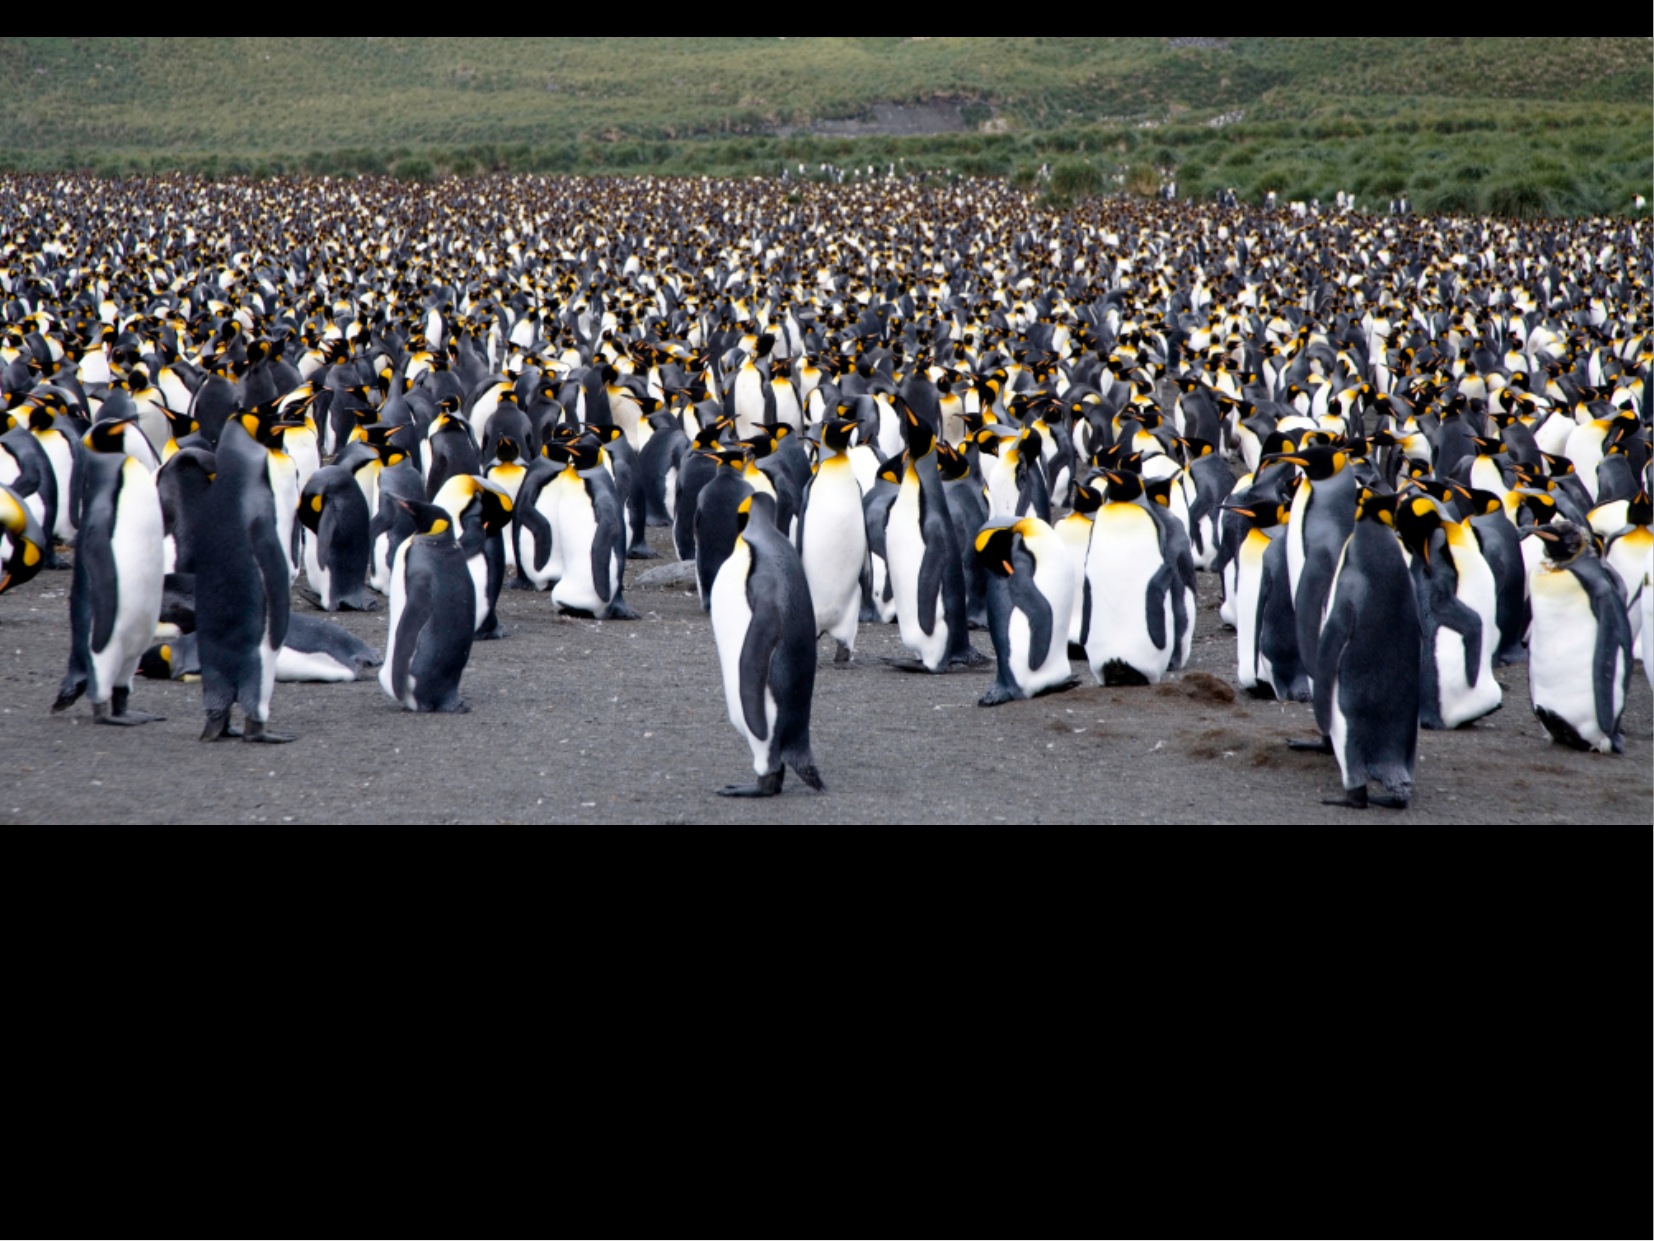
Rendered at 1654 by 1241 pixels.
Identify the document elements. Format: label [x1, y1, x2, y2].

text_box [0, 826, 1654, 1241]
text_box [0, 0, 1654, 37]
picture [0, 37, 1654, 826]
